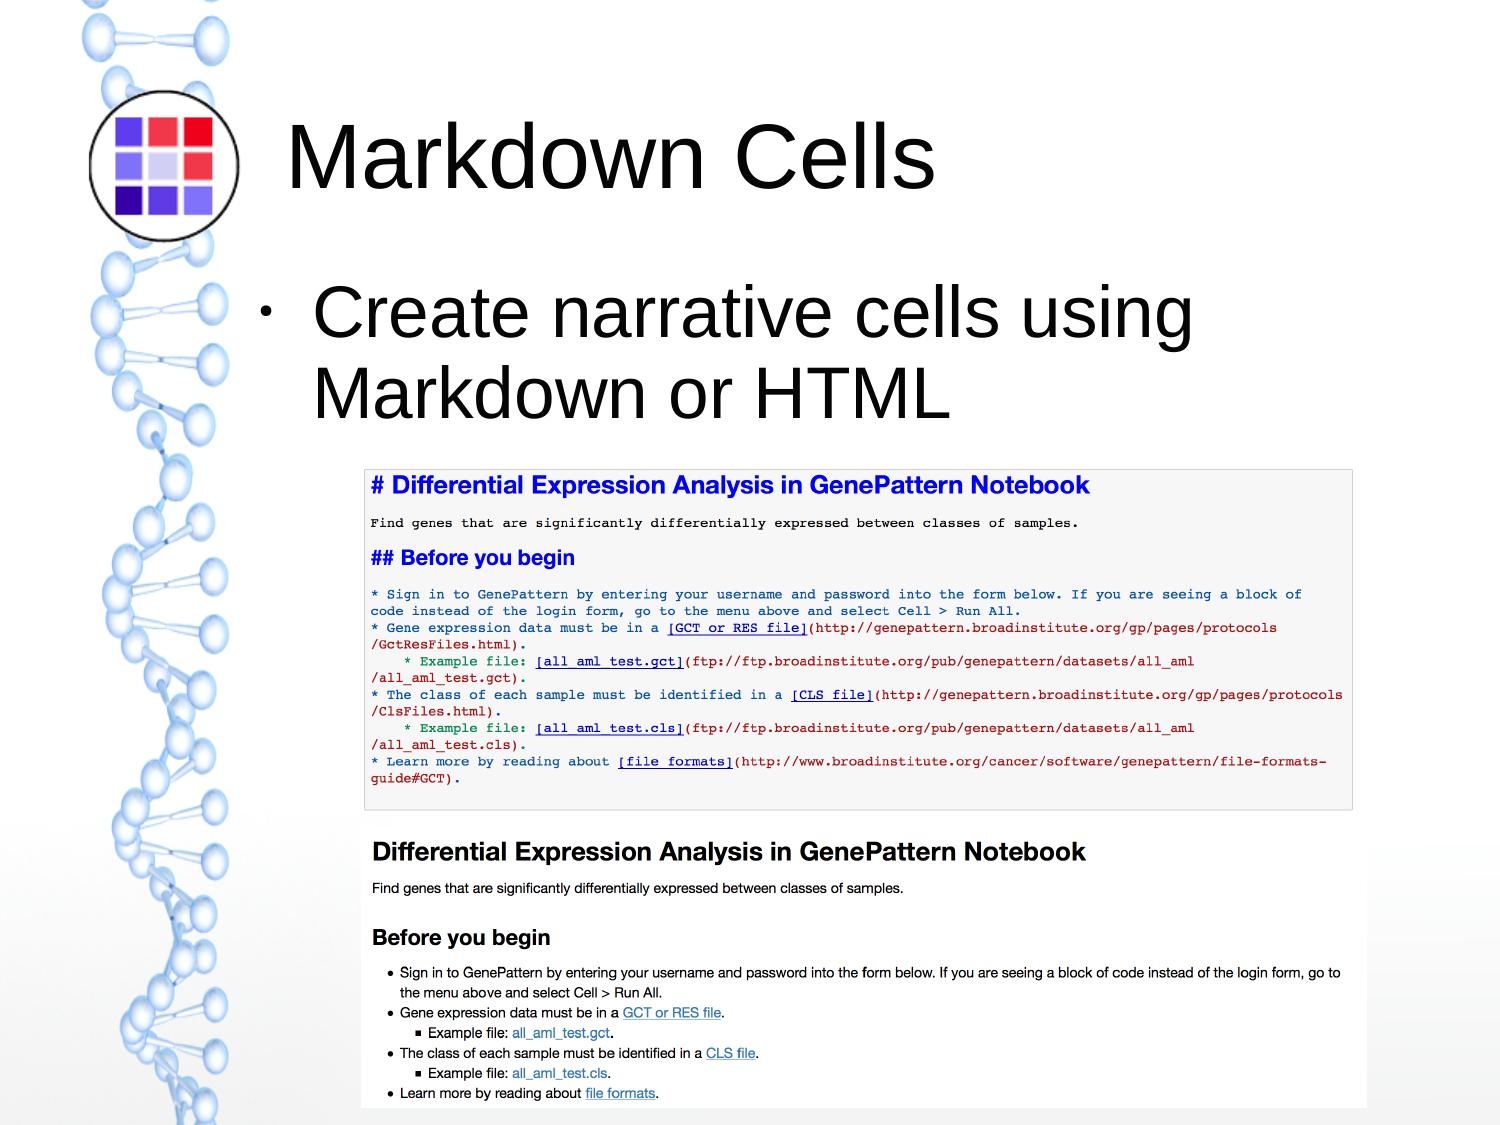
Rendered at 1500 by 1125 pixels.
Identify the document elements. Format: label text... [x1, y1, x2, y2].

title Markdown Cells [285, 36, 1426, 271]
picture [0, 0, 1500, 1125]
list Create narrative cells using Markdown or HTML [241, 271, 1447, 924]
